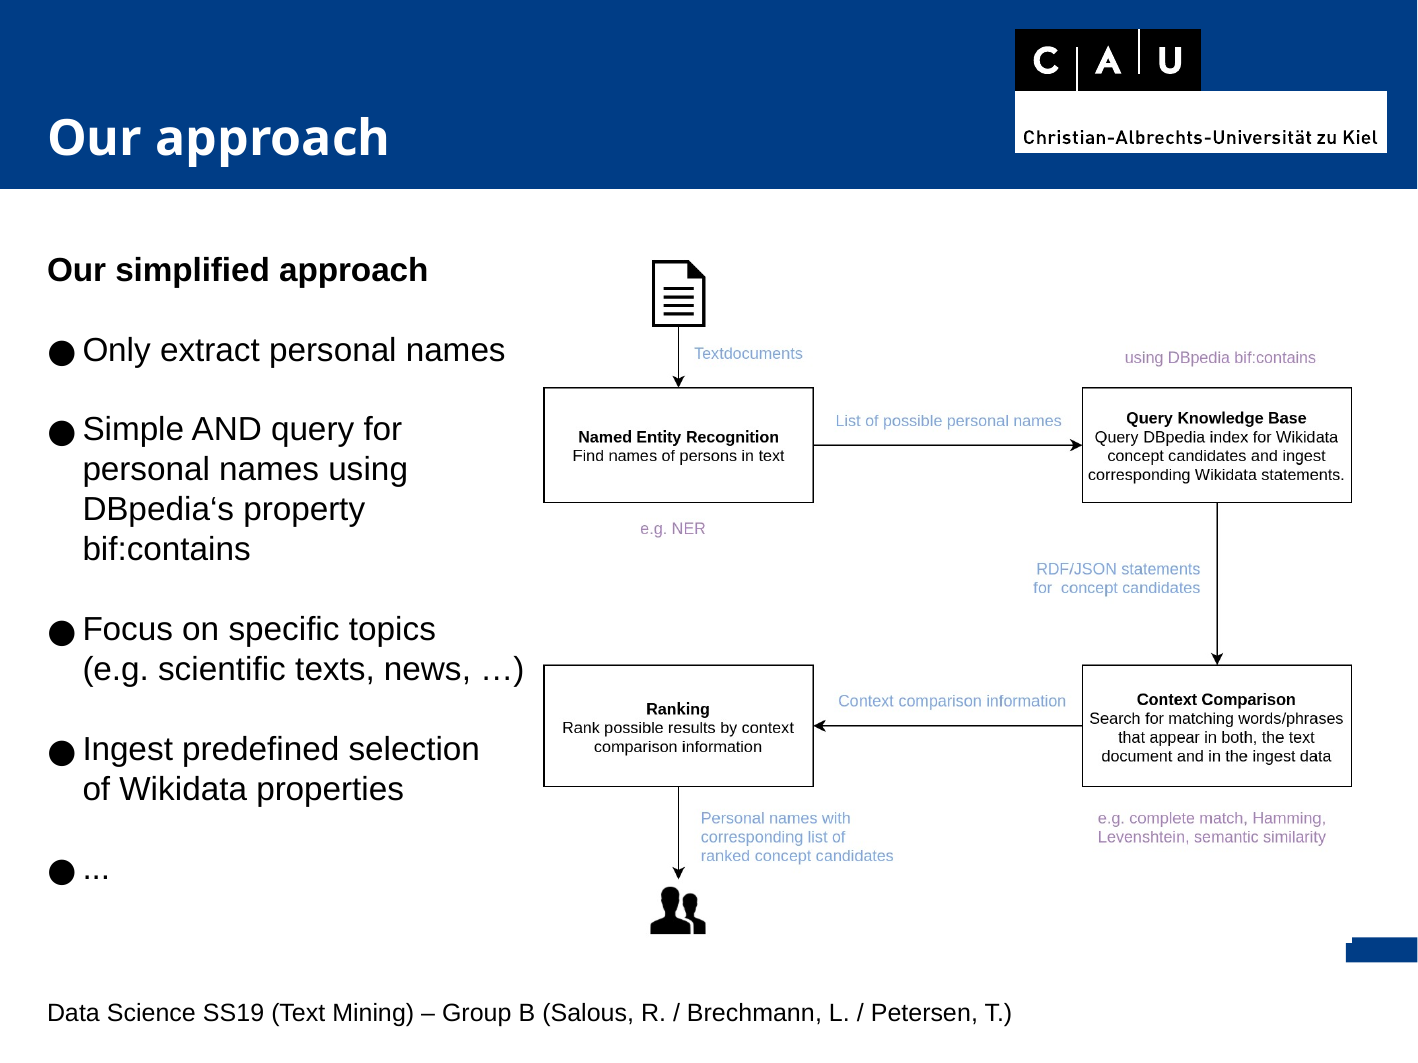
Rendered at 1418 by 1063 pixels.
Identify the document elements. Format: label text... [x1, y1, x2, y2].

picture [543, 887, 1352, 943]
text_box Data Science SS19 (Text Mining) – Group B (Salous, R. / Brechmann, L. / Petersen, T.) [47, 979, 1370, 1027]
text_box Our approach [47, 23, 981, 166]
text_box Our simplified approach Only extract personal names Simple AND query for personal names using DBpedia‘s property bif:contains Focus on specific topics (e.g. scientific texts, news, …) Ingest predefined selection of Wikidata properties ... [47, 247, 1370, 887]
